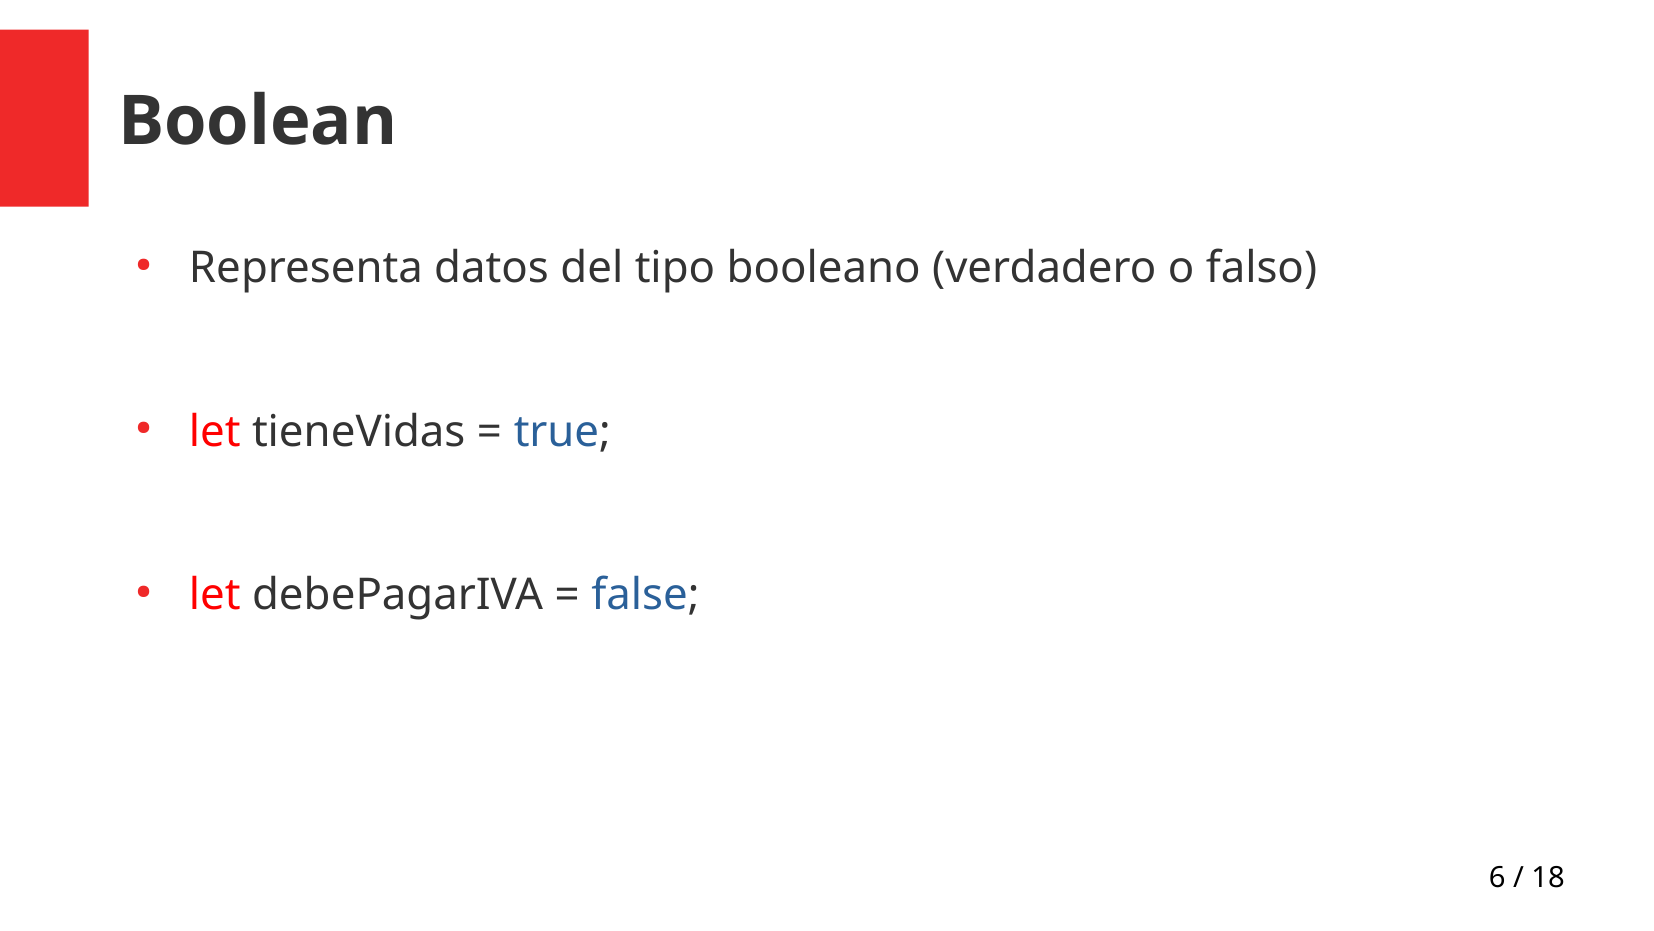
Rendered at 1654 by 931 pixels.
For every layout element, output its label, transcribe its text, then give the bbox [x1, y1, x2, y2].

list Representa datos del tipo booleano (verdadero o falso) let tieneVidas = true; let debePagarIVA = false; [118, 236, 1595, 798]
title Boolean [118, 29, 1595, 207]
